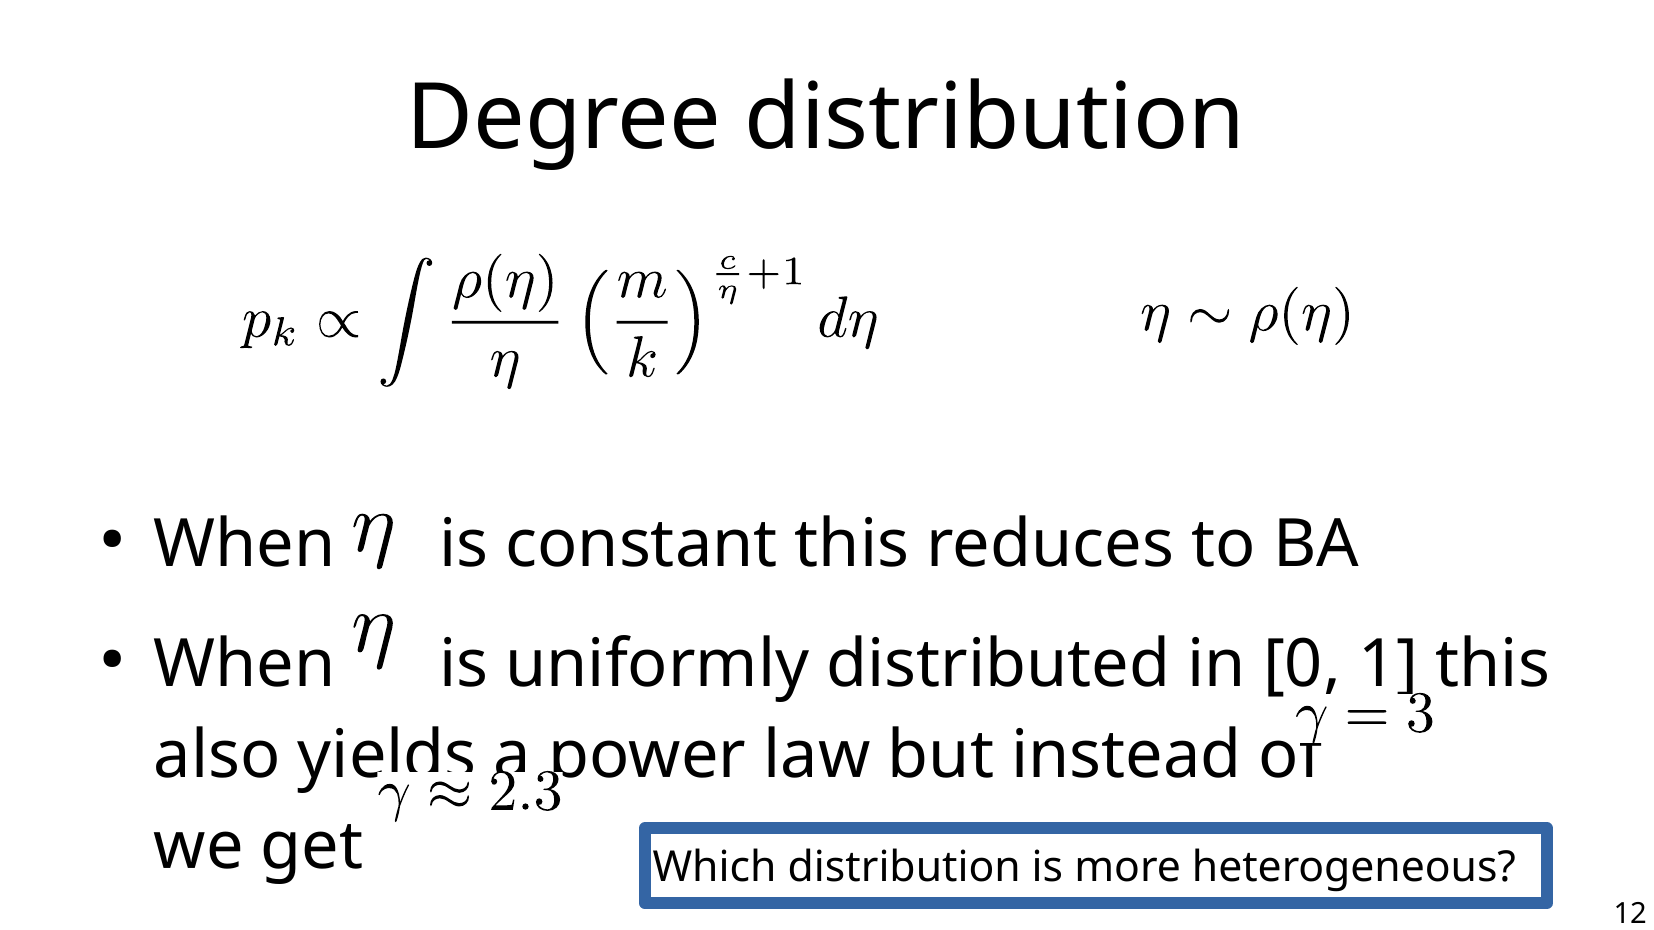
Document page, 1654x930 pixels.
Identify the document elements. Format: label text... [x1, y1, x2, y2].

text_box [377, 770, 563, 823]
text_box [240, 253, 879, 390]
text_box [350, 614, 396, 670]
list Which distribution is more heterogeneous? [645, 828, 1547, 904]
list When is constant this reduces to BA When is uniformly distributed in [0, 1] this also yields a power law but instead of we get [82, 494, 1571, 916]
title Degree distribution [82, 1, 1571, 225]
text_box [1140, 286, 1355, 345]
text_box [350, 513, 396, 570]
text_box [1295, 692, 1435, 745]
